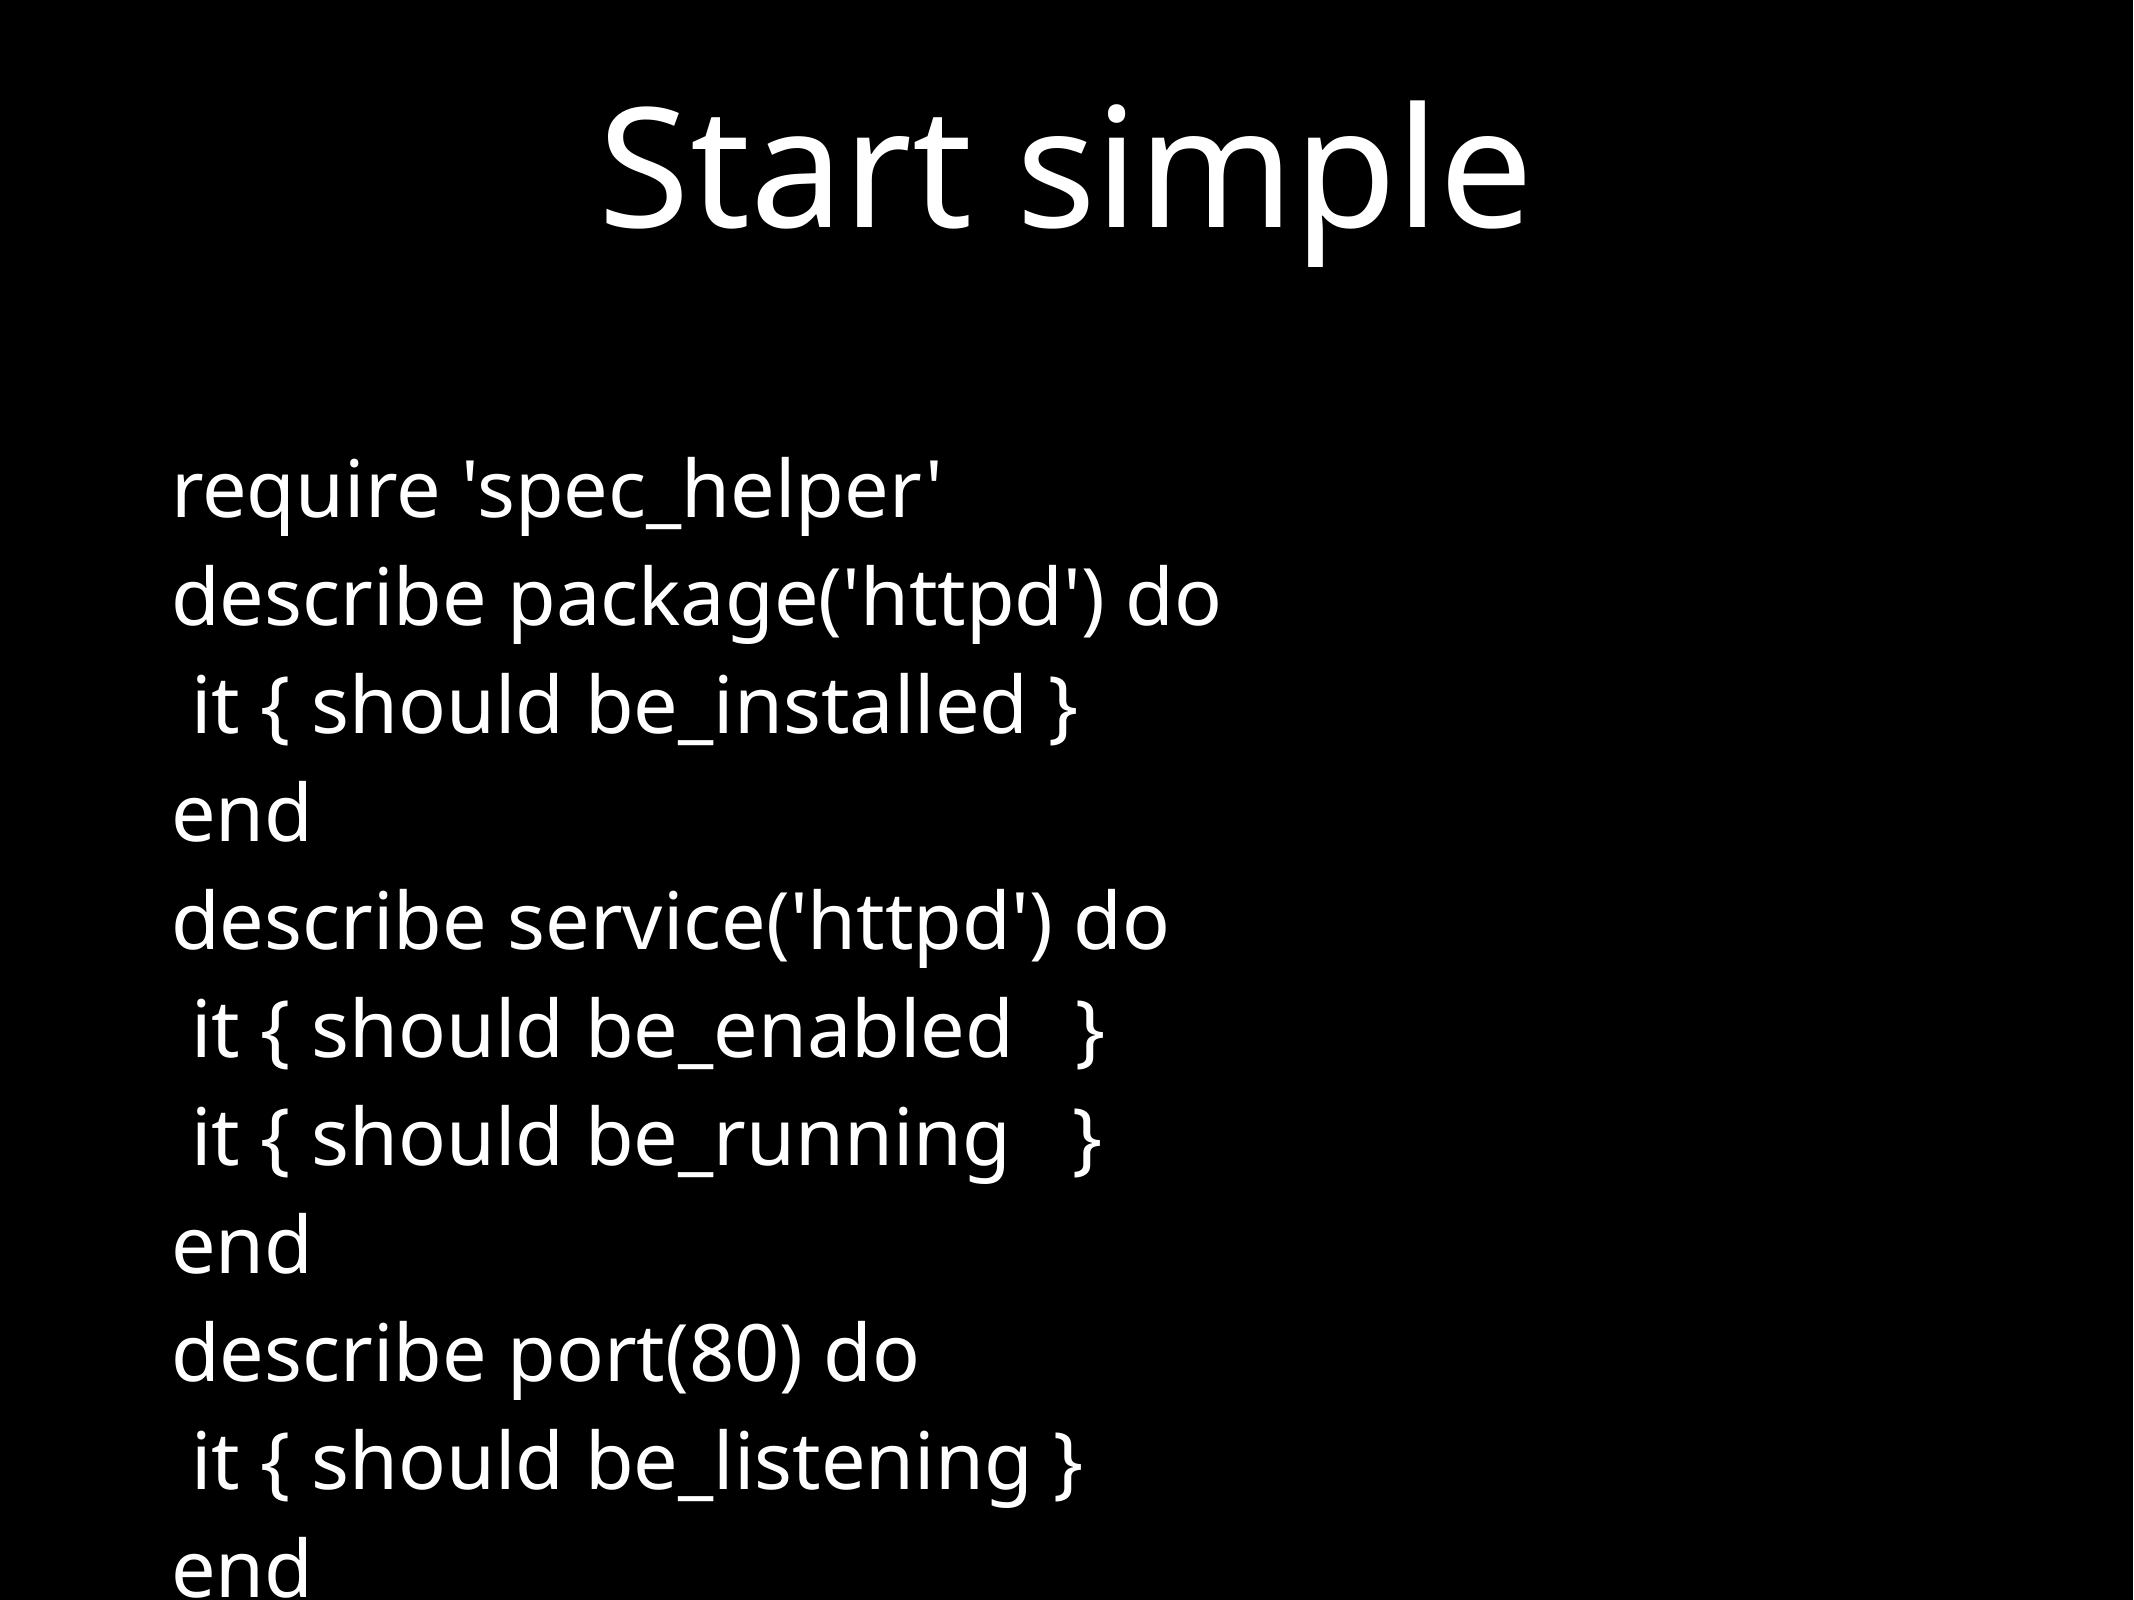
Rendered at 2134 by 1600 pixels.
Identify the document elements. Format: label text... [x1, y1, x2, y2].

text_box Start simple [156, 41, 1978, 396]
text_box require 'spec_helper' describe package('httpd') do it { should be_installed } end describe service('httpd') do it { should be_enabled } it { should be_running } end describe port(80) do it { should be_listening } end [156, 425, 1978, 1457]
